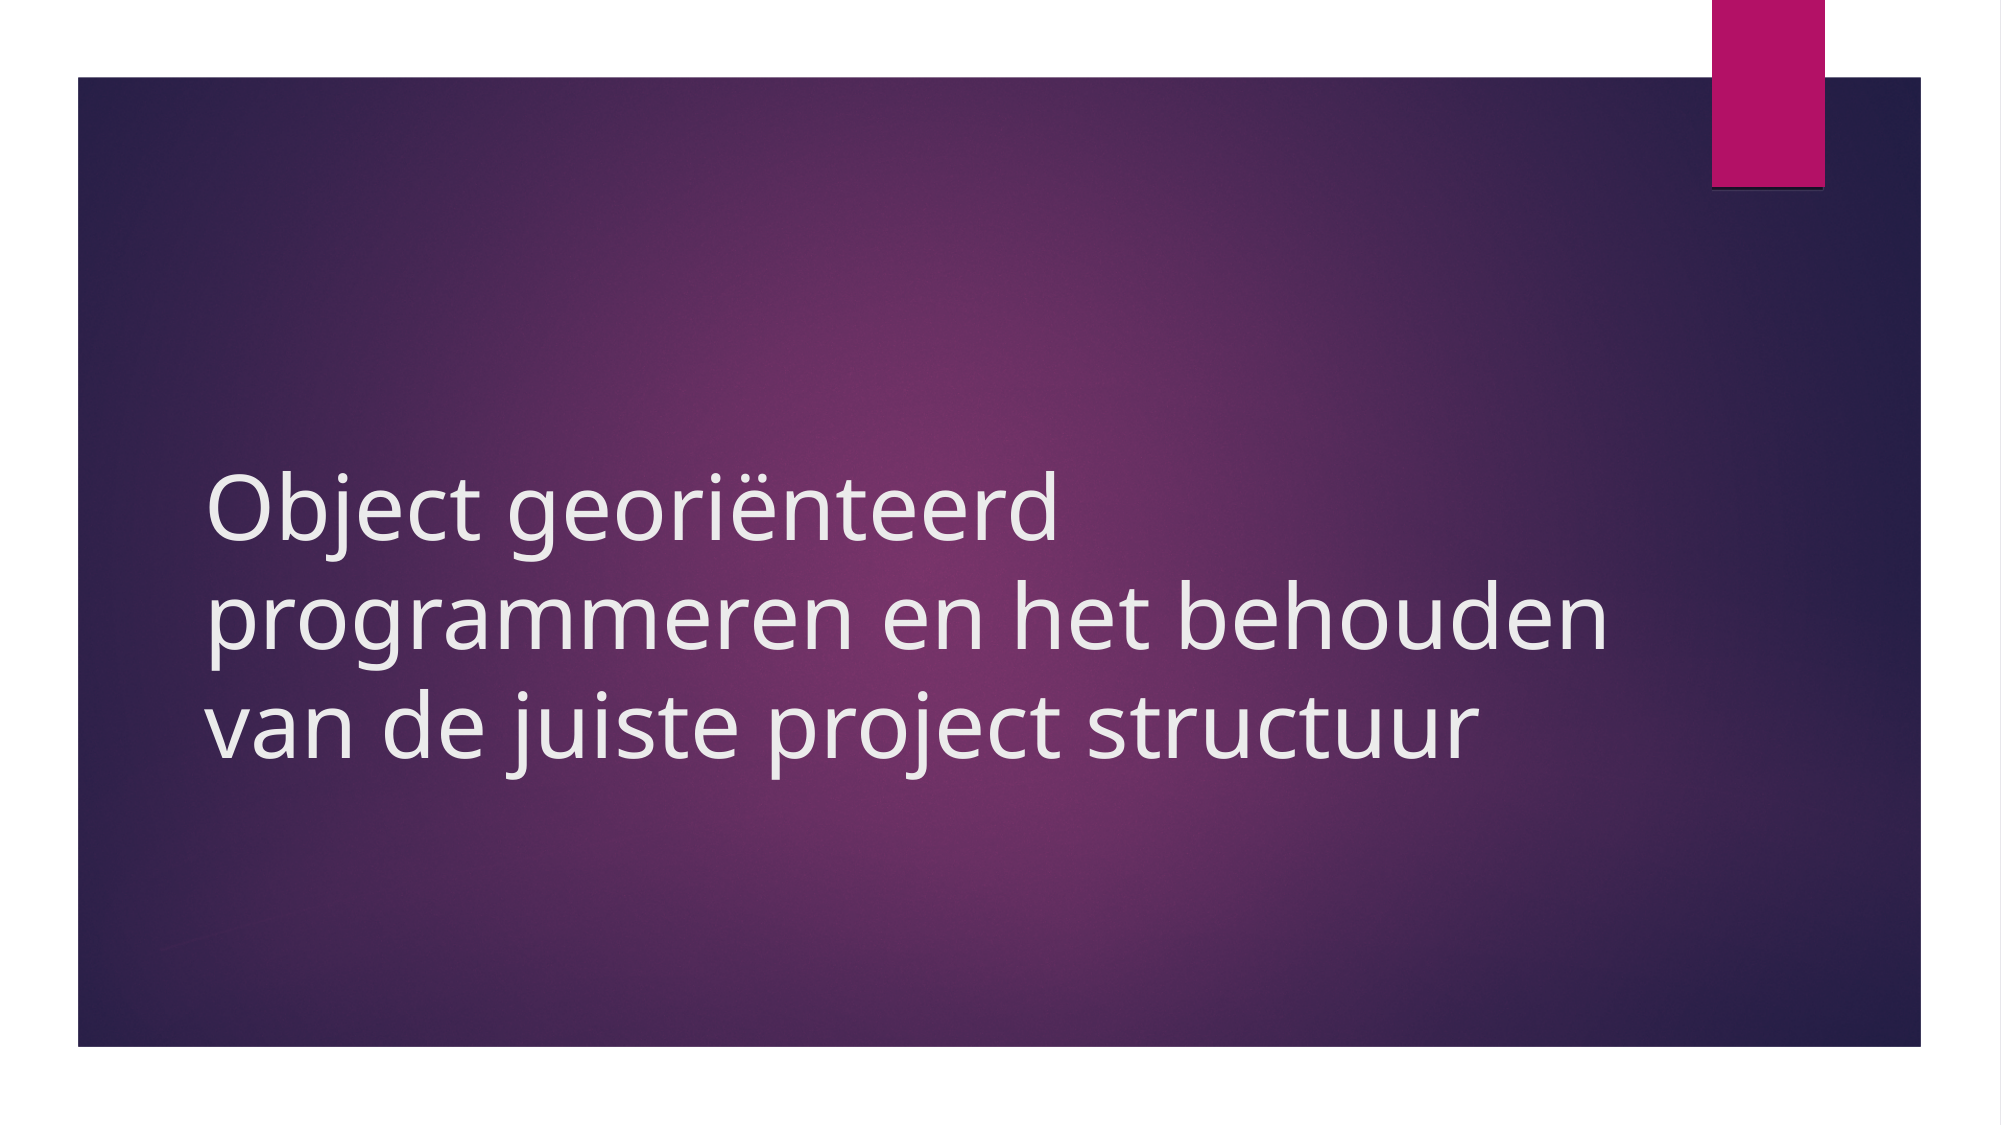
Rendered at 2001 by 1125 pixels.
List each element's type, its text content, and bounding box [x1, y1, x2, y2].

title Object georiënteerd programmeren en het behouden van de juiste project structuur [189, 344, 1638, 784]
